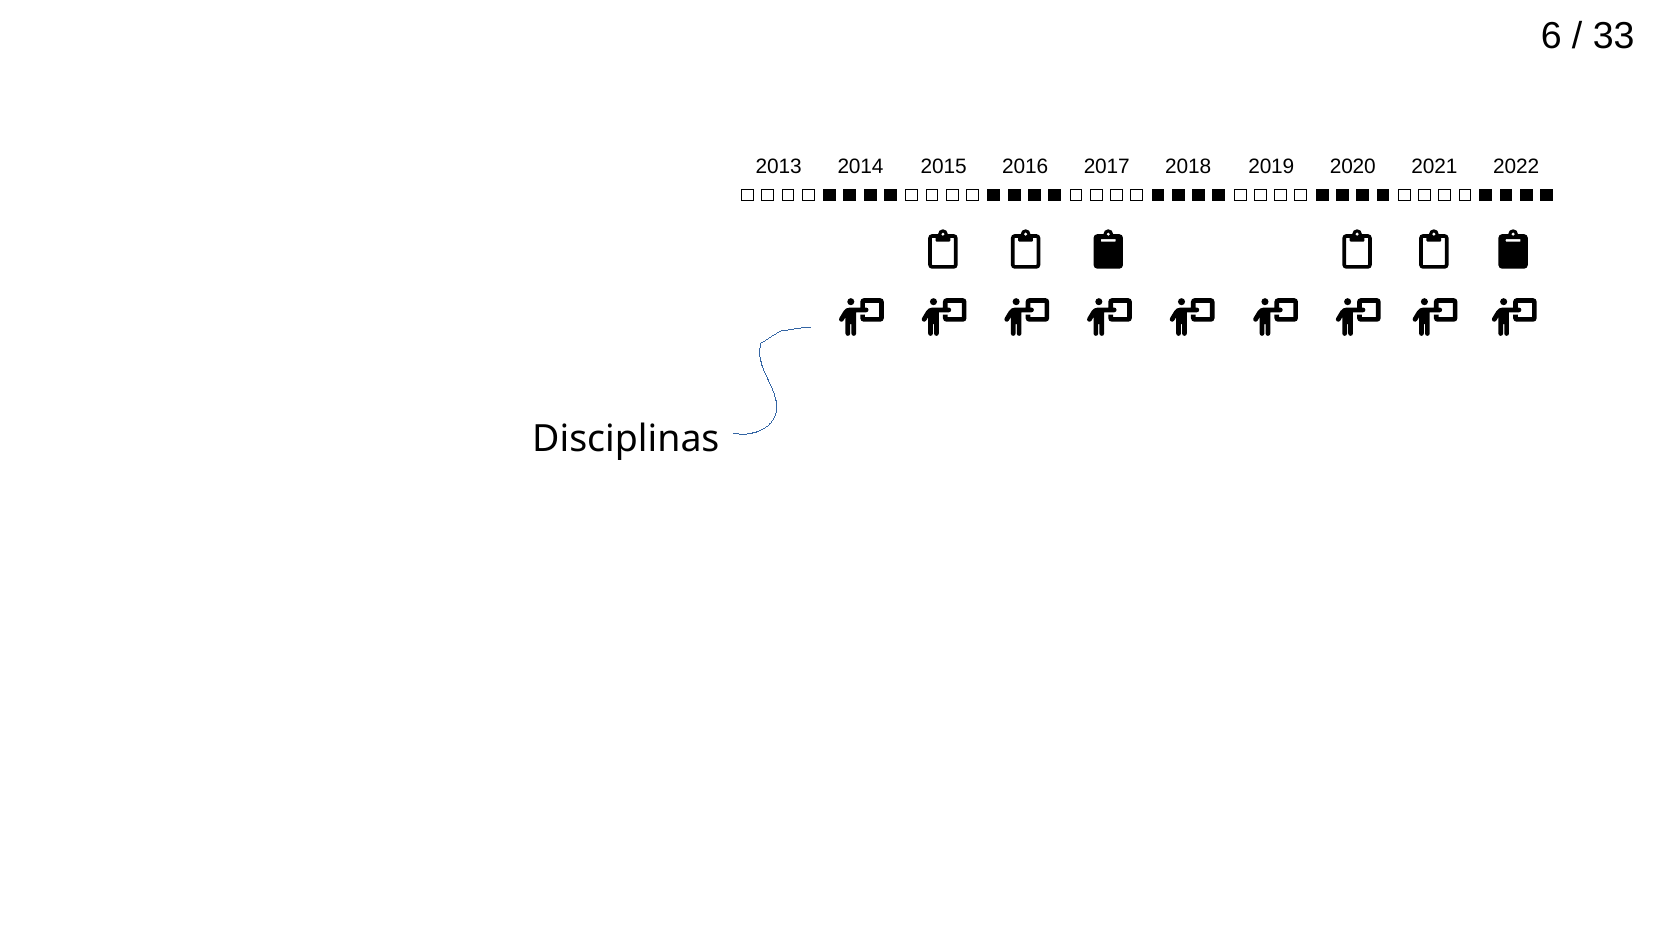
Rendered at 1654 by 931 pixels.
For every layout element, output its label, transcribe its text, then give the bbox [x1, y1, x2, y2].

text_box [1172, 189, 1185, 201]
picture [1498, 229, 1528, 269]
text_box 2020 [1315, 147, 1391, 186]
text_box [1316, 189, 1329, 201]
text_box 2017 [1068, 147, 1145, 186]
text_box [1090, 189, 1103, 201]
text_box 2015 [905, 147, 982, 186]
text_box [1110, 189, 1123, 201]
text_box [1398, 189, 1411, 201]
text_box 2018 [1150, 147, 1227, 186]
picture [1010, 229, 1041, 269]
text_box [1028, 189, 1041, 201]
text_box [864, 189, 877, 201]
text_box 2014 [822, 147, 899, 186]
text_box [1418, 189, 1431, 201]
text_box [802, 189, 815, 201]
text_box [823, 189, 836, 201]
text_box [1356, 189, 1369, 201]
picture [1250, 298, 1299, 336]
text_box [1479, 189, 1492, 201]
text_box [1540, 189, 1553, 201]
text_box 2021 [1396, 147, 1473, 186]
picture [1084, 298, 1132, 336]
text_box [1070, 189, 1082, 201]
text_box 2022 [1478, 147, 1555, 186]
text_box [843, 189, 856, 201]
text_box [1438, 189, 1451, 201]
text_box [1212, 189, 1225, 201]
text_box [1520, 189, 1533, 201]
text_box [1500, 189, 1512, 201]
text_box [1294, 189, 1307, 201]
picture [1419, 229, 1449, 269]
picture [1489, 298, 1537, 336]
picture [1093, 229, 1124, 269]
text_box 2016 [987, 147, 1064, 186]
text_box [1254, 189, 1267, 201]
text_box [1377, 189, 1389, 201]
picture [1333, 298, 1381, 336]
text_box [1192, 189, 1205, 201]
picture [836, 298, 884, 336]
text_box [884, 189, 897, 201]
text_box [1008, 189, 1021, 201]
text_box 2013 [740, 147, 817, 186]
picture [1001, 298, 1050, 336]
text_box 2019 [1233, 147, 1310, 186]
text_box [1152, 189, 1164, 201]
text_box [946, 189, 959, 201]
text_box [1336, 189, 1349, 201]
text_box [905, 189, 918, 201]
text_box [1459, 189, 1471, 201]
picture [919, 298, 967, 336]
text_box <number> / 33 [1375, 0, 1654, 71]
text_box [741, 189, 754, 201]
text_box [926, 189, 938, 201]
text_box [782, 189, 794, 201]
text_box [761, 189, 774, 201]
picture [1167, 298, 1215, 336]
text_box [1130, 189, 1143, 201]
text_box [1048, 189, 1061, 201]
text_box Disciplinas [517, 404, 721, 461]
picture [1342, 229, 1372, 269]
picture [1410, 298, 1458, 336]
text_box [966, 189, 979, 201]
text_box [1234, 189, 1247, 201]
text_box [987, 189, 1000, 201]
text_box [1274, 189, 1287, 201]
picture [928, 229, 958, 269]
